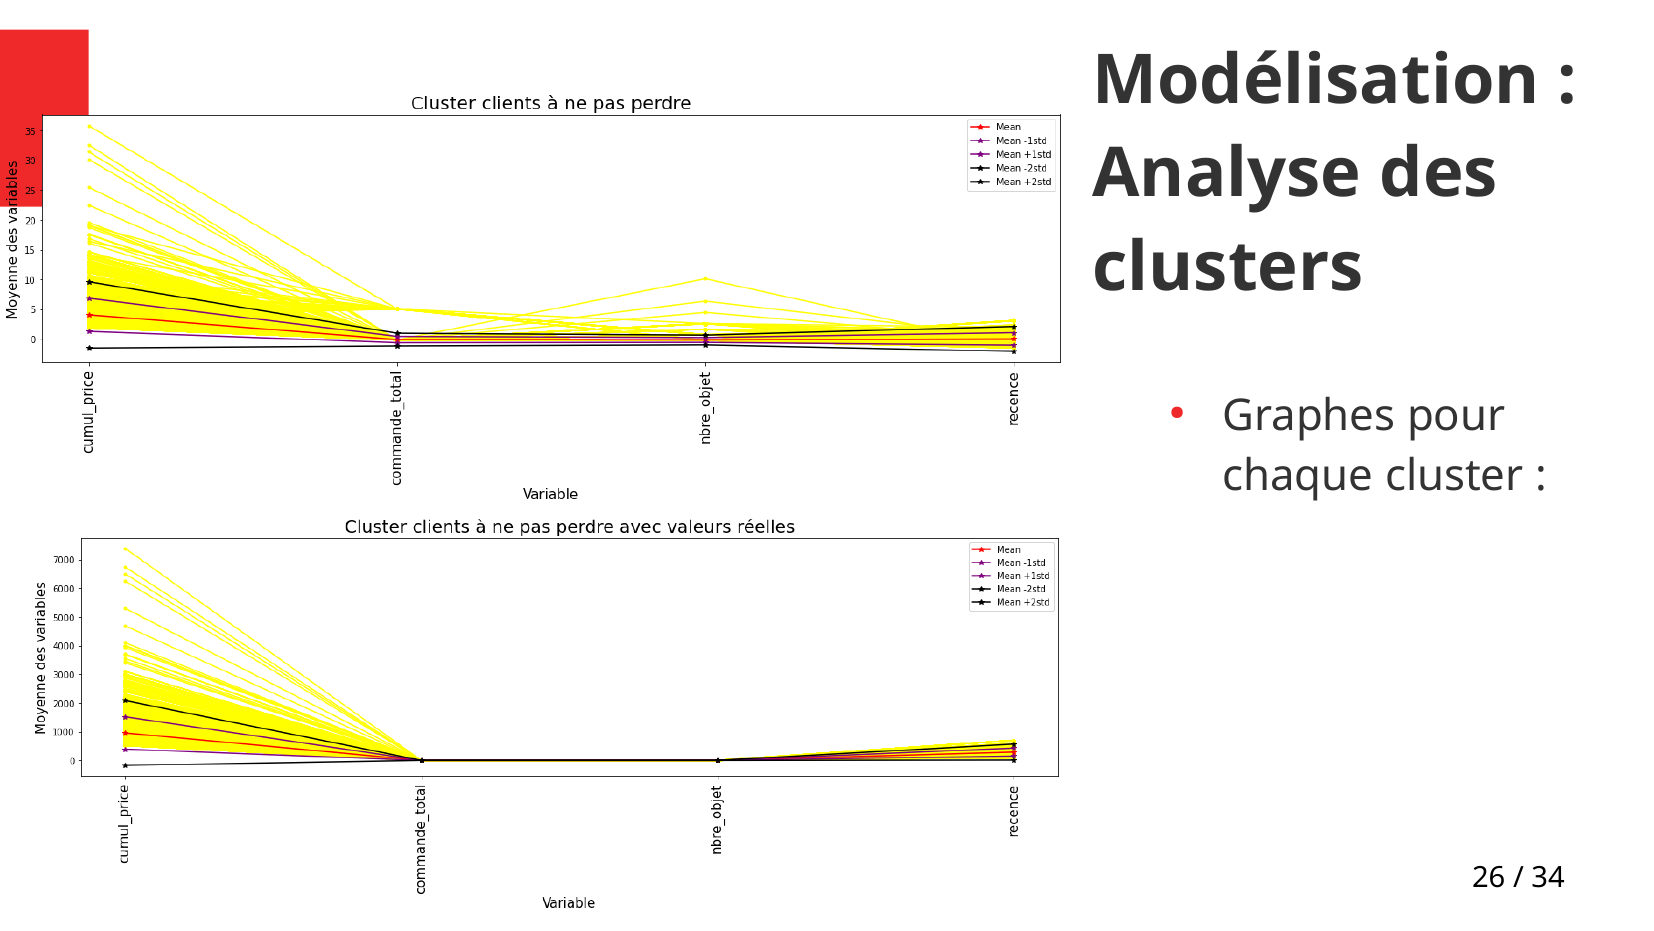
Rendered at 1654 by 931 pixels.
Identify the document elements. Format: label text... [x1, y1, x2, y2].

picture [0, 88, 1066, 508]
picture [29, 512, 1063, 916]
list Graphes pour chaque cluster : [1151, 383, 1565, 931]
title Modélisation : Analyse des clusters [1092, 29, 1595, 311]
